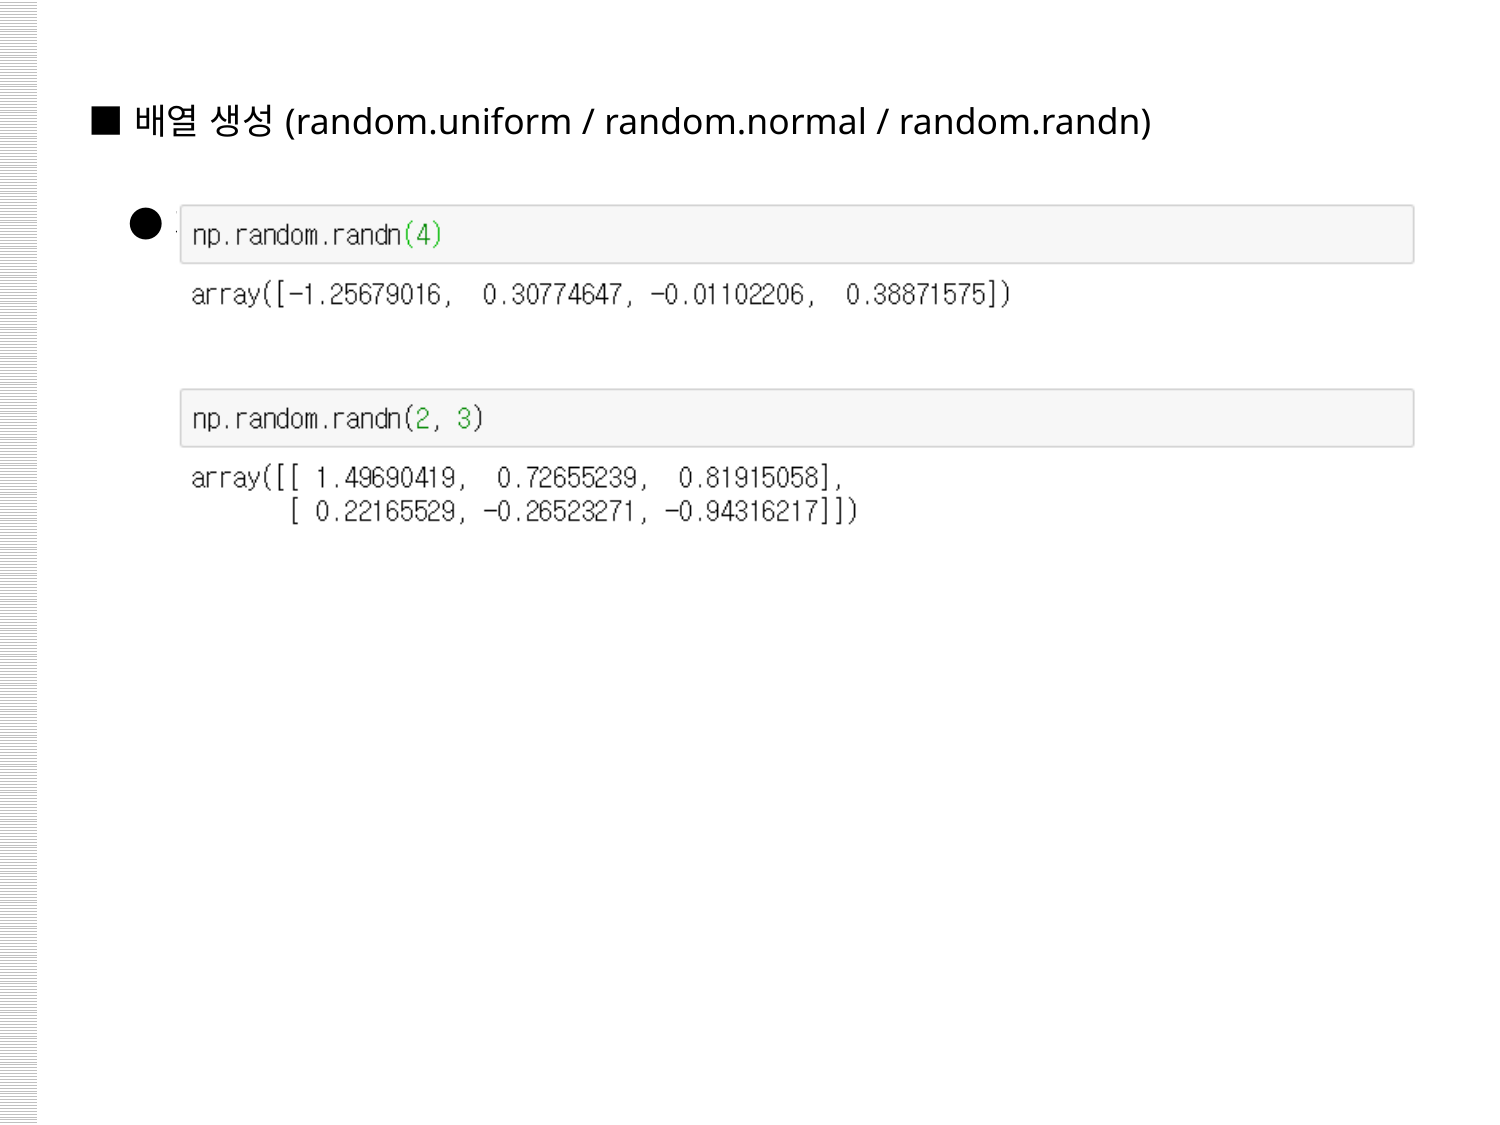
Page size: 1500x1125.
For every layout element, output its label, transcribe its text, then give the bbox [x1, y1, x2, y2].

text_box ■ 배열 생성 (random.uniform / random.normal / random.randn) ● 지정된 개수에 맞게 랜덤 값을 가지는 배열 생성 [73, 33, 1453, 990]
picture [177, 200, 1418, 327]
picture [177, 384, 1418, 542]
